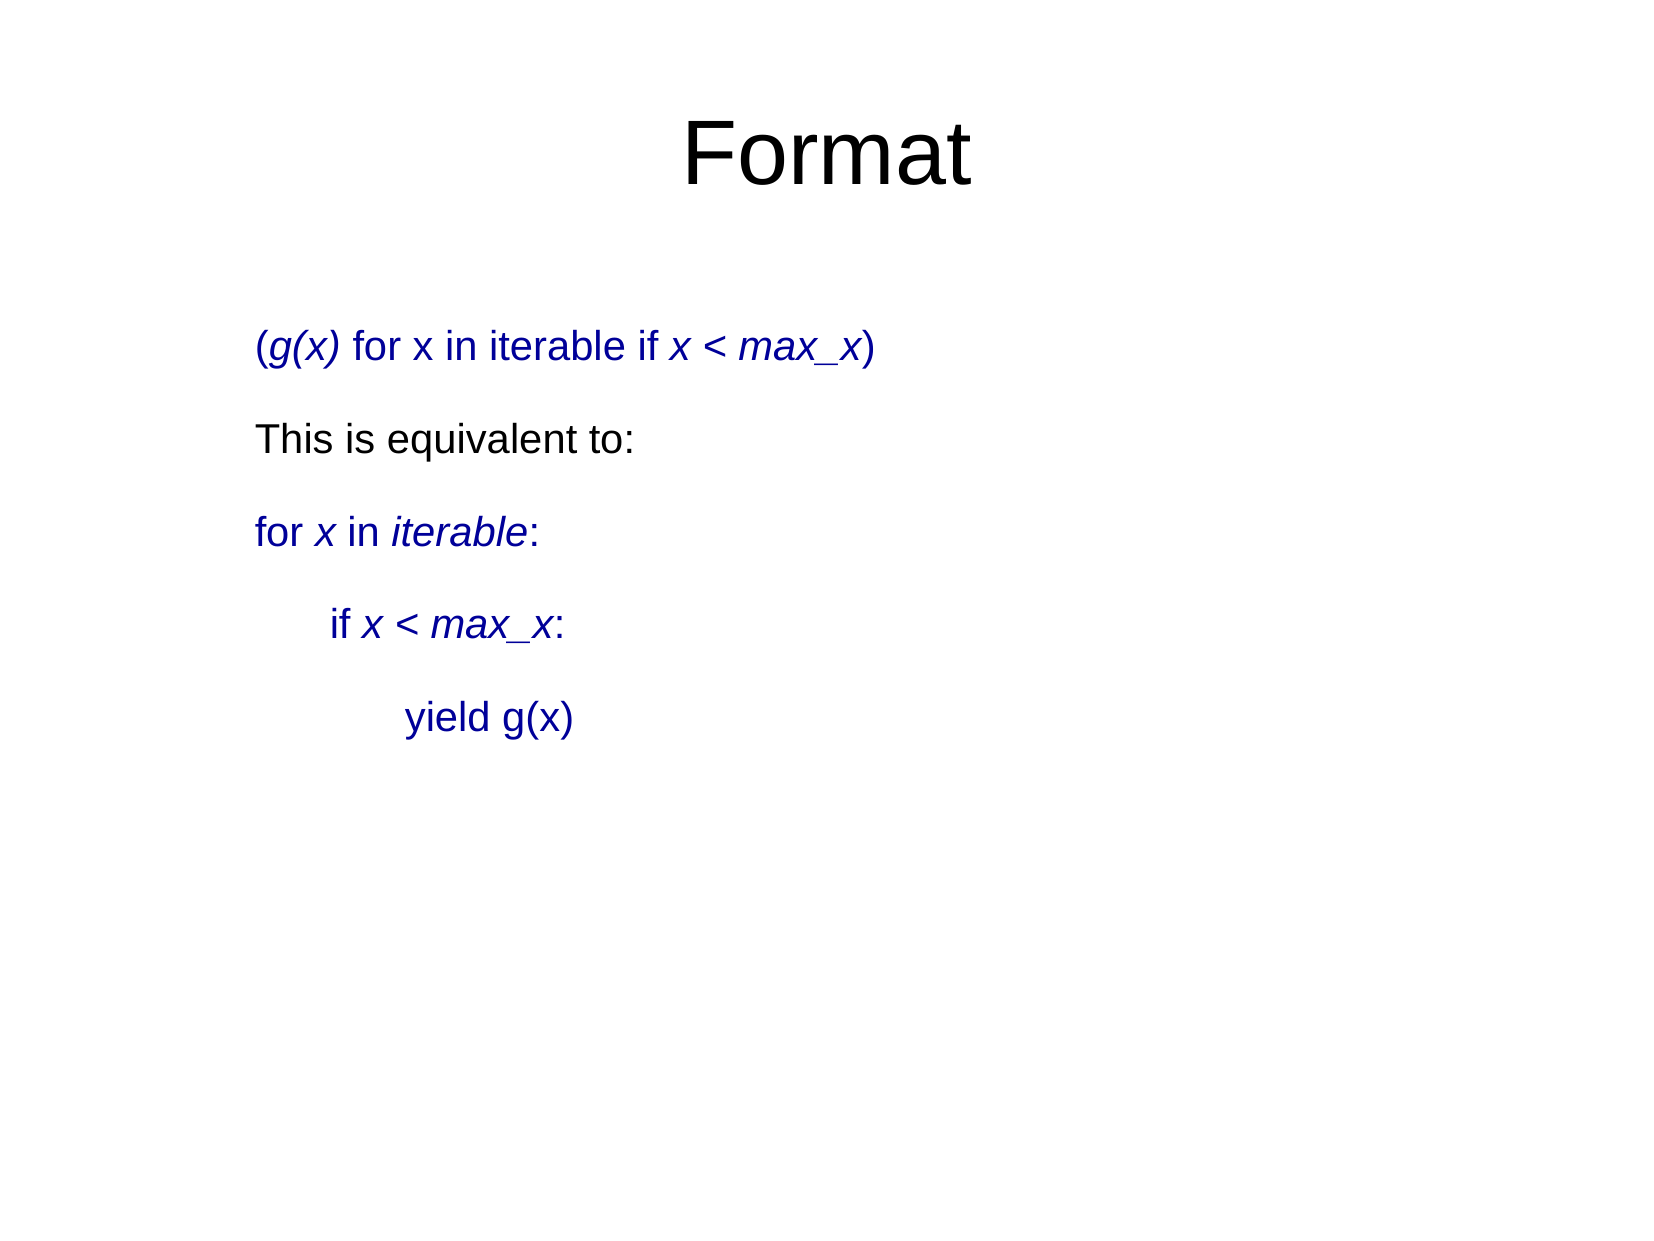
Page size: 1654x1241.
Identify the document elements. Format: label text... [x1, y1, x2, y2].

title Format [82, 49, 1571, 257]
text_box (g(x) for x in iterable if x < max_x) This is equivalent to: for x in iterable: if x < max_x: yield g(x) [240, 315, 891, 753]
